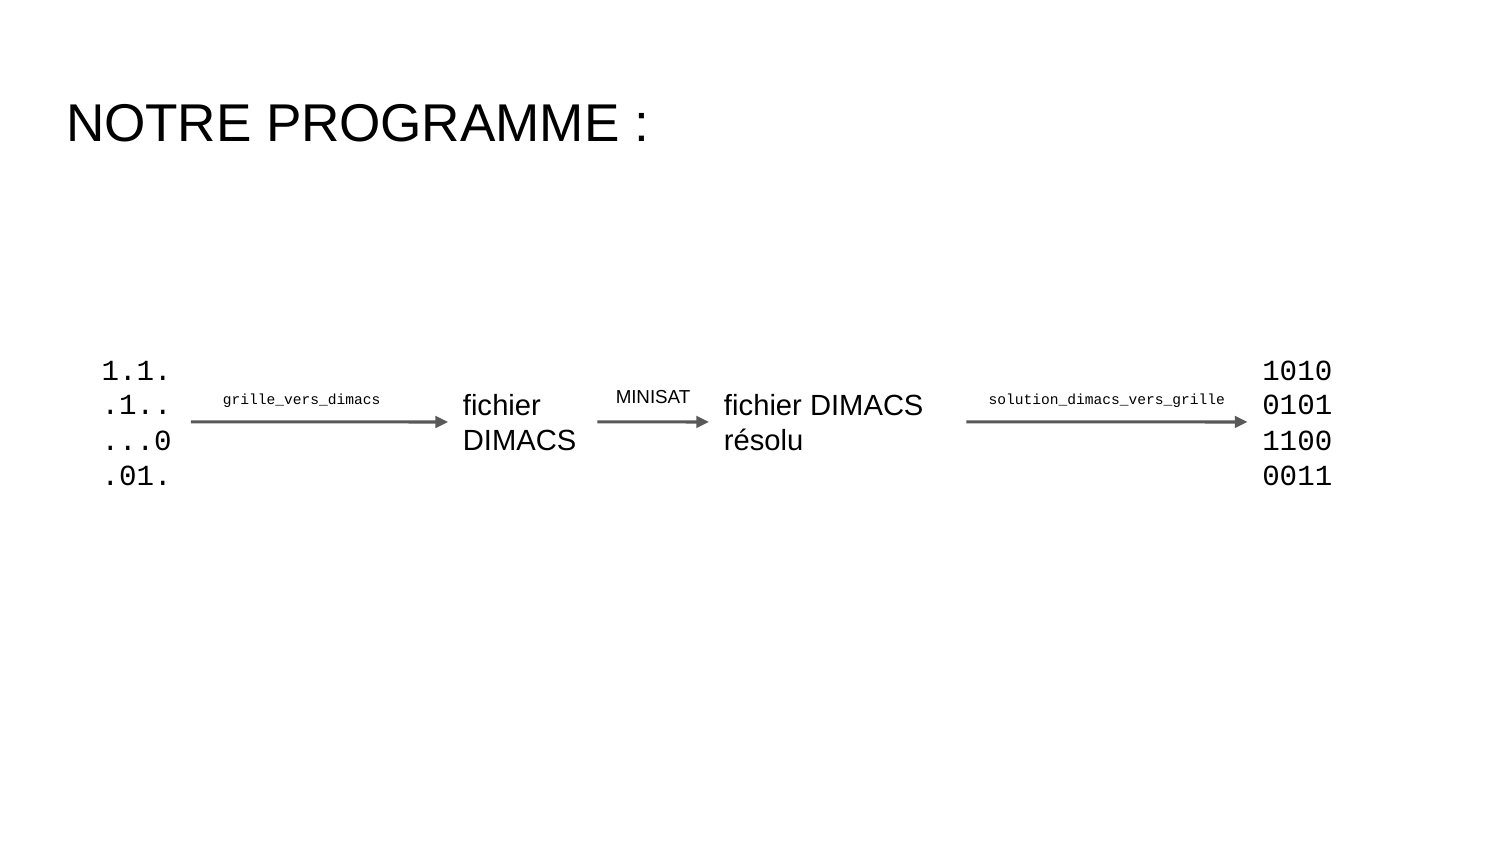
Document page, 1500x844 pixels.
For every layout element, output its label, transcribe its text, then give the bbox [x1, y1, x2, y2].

text_box fichier DIMACS résolu [708, 371, 967, 472]
text_box grille_vers_dimacs [201, 372, 402, 423]
text_box 1010 0101 1100 0011 [1247, 335, 1352, 506]
text_box 1.1. .1.. ...0 .01. [86, 335, 191, 506]
title NOTRE PROGRAMME : [51, 72, 1449, 167]
text_box solution_dimacs_vers_grille [962, 372, 1251, 423]
text_box MINISAT [594, 369, 712, 423]
text_box fichier DIMACS [447, 371, 598, 472]
